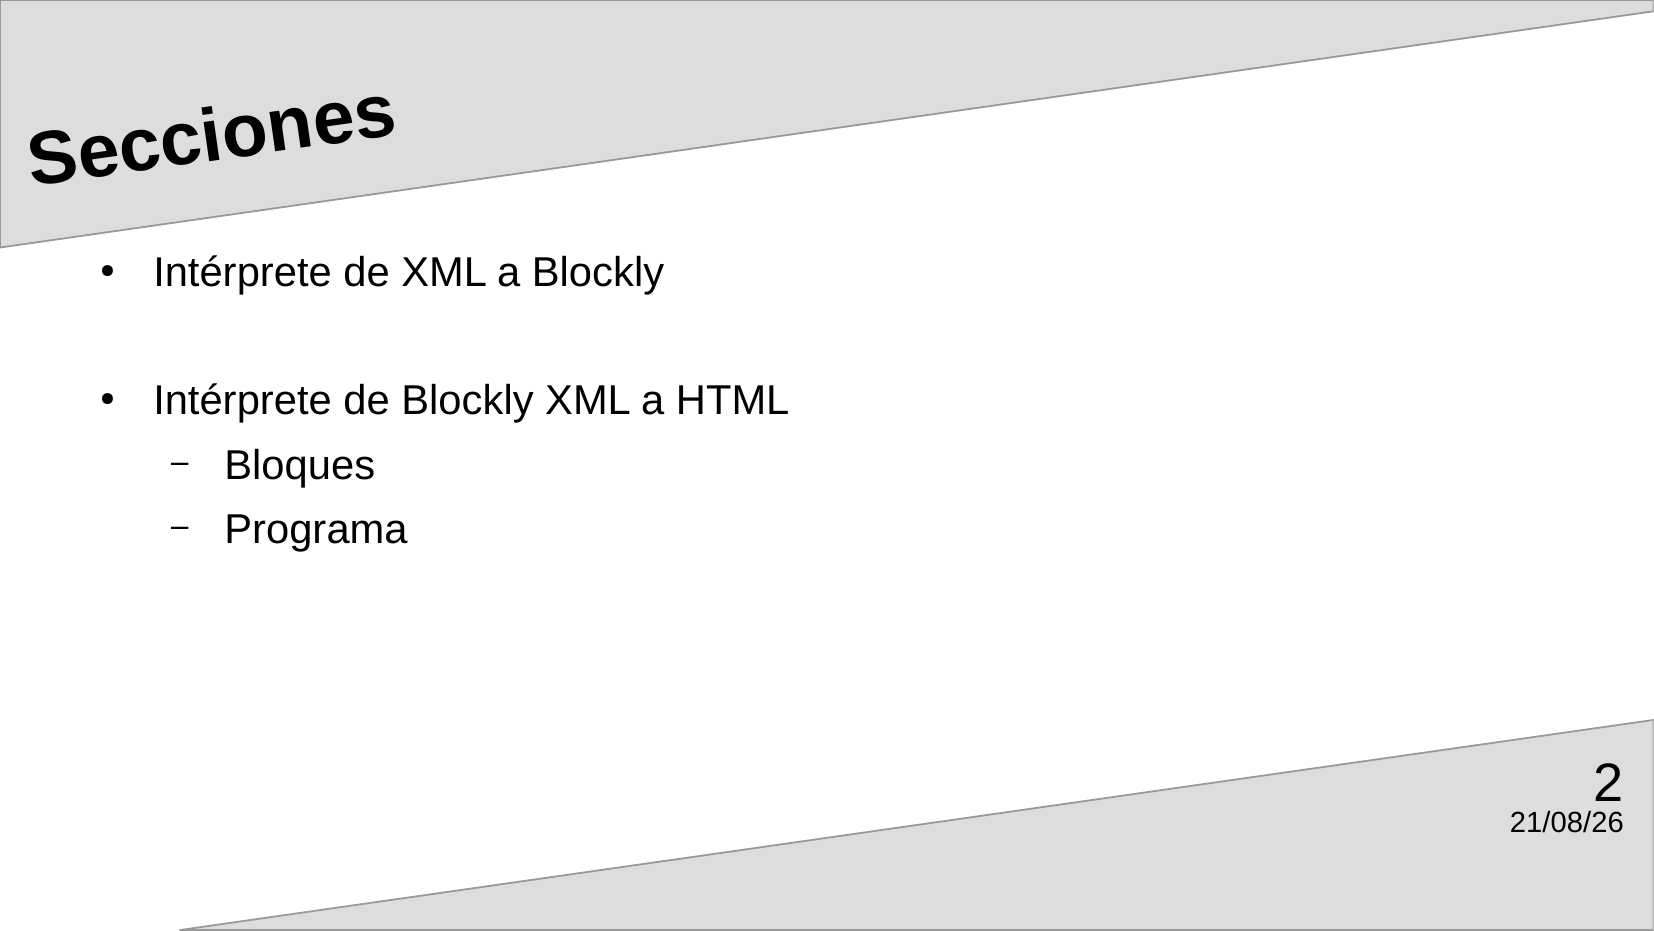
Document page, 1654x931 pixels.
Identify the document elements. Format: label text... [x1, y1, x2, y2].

title Secciones [16, 0, 1501, 239]
list Intérprete de XML a Blockly Intérprete de Blockly XML a HTML Bloques Programa [82, 248, 1538, 789]
